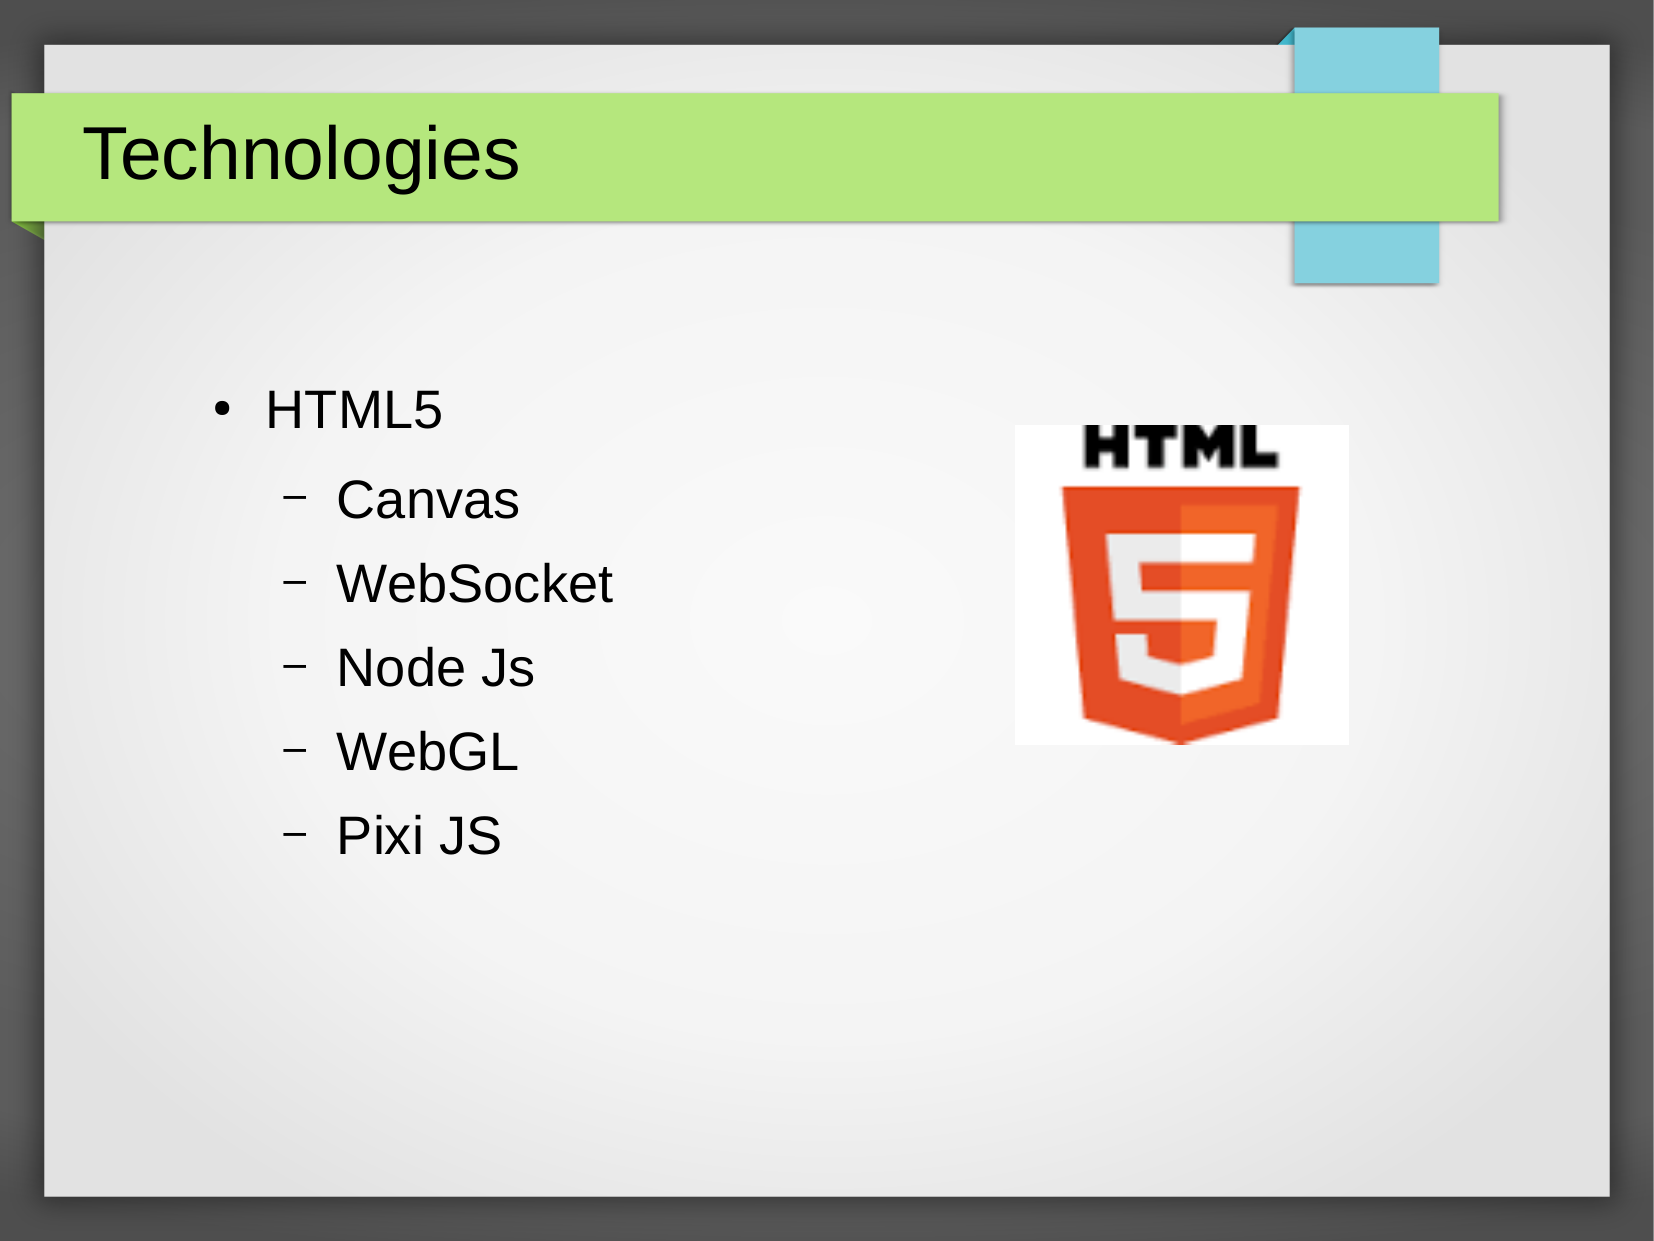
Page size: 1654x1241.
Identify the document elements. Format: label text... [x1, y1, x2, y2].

list HTML5 Canvas WebSocket Node Js WebGL Pixi JS [195, 379, 922, 1099]
title Technologies [82, 94, 1264, 213]
picture [0, 0, 1654, 1241]
